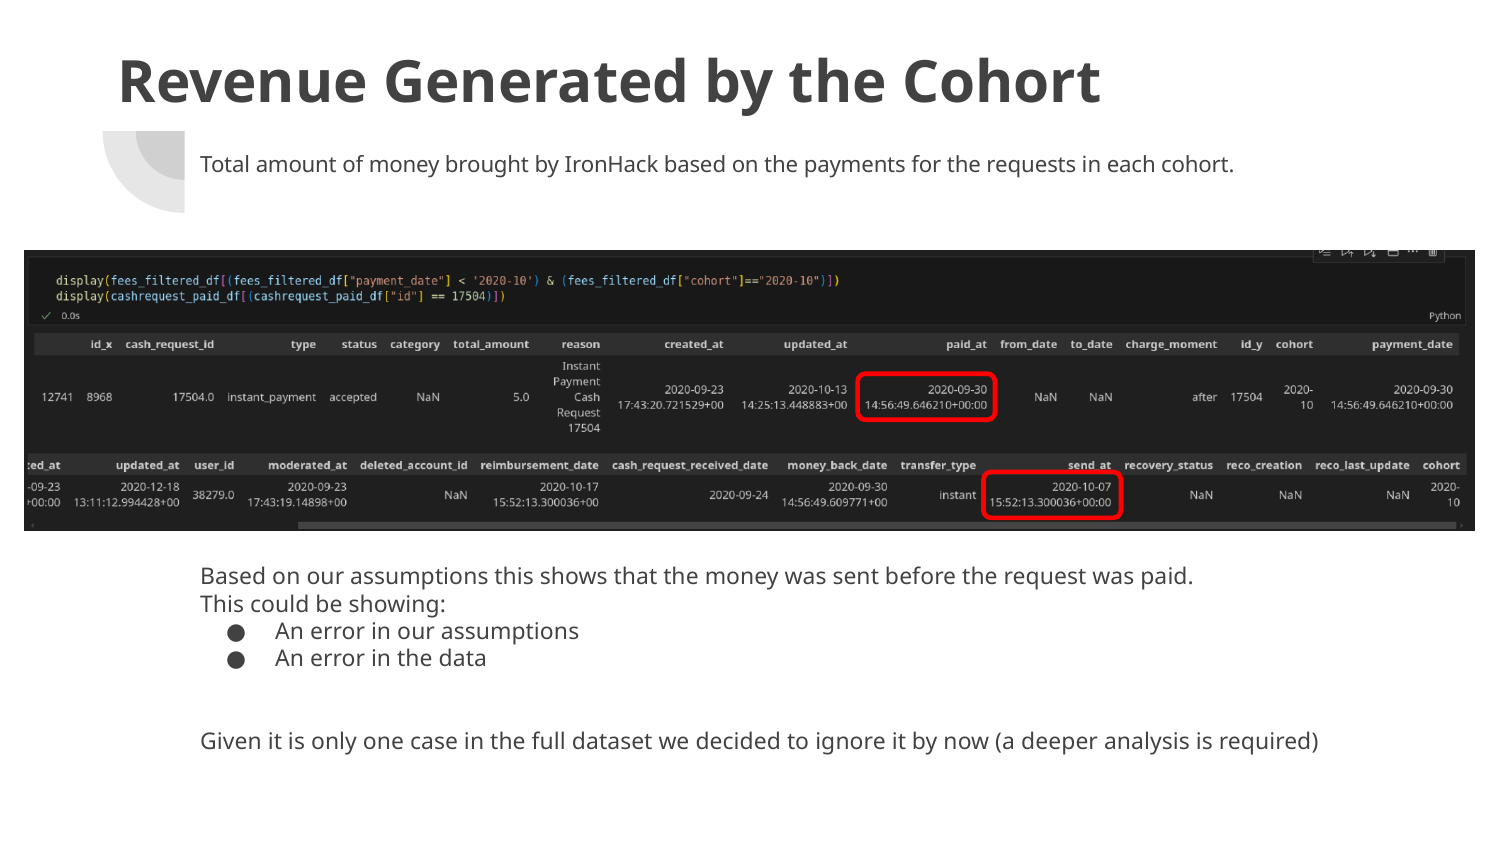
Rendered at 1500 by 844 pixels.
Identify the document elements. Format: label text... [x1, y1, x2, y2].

title Revenue Generated by the Cohort [102, 29, 1256, 194]
list Total amount of money brought by IronHack based on the payments for the requests in each cohort. [185, 131, 1339, 212]
picture [24, 250, 1475, 532]
text_box Based on our assumptions this shows that the money was sent before the request was paid. This could be showing: An error in our assumptions An error in the data Given it is only one case in the full dataset we decided to ignore it by now (a deeper analysis is required) [185, 546, 1426, 769]
